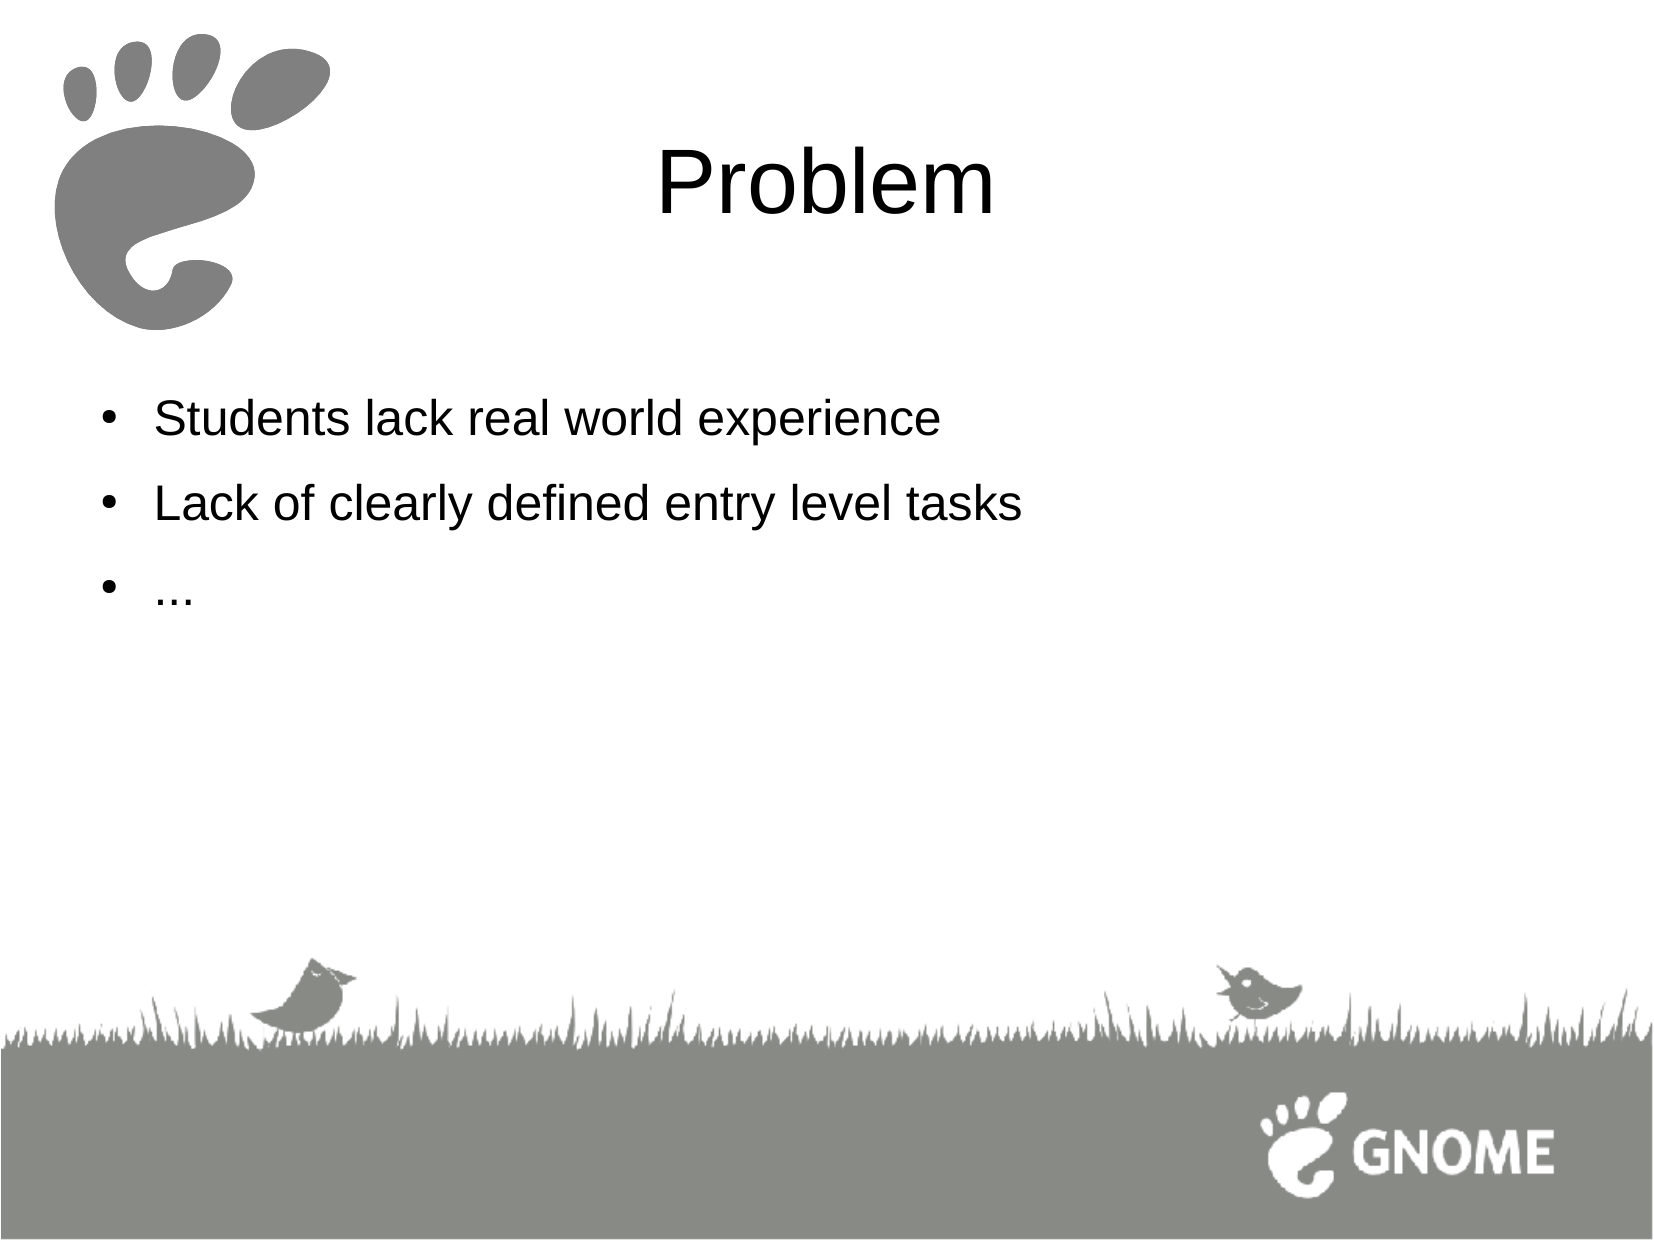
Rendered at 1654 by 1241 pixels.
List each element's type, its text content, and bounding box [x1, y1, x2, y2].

picture [1, 0, 1654, 1241]
title Problem [82, 49, 1571, 316]
list Students lack real world experience Lack of clearly defined entry level tasks ... [82, 390, 1538, 1010]
